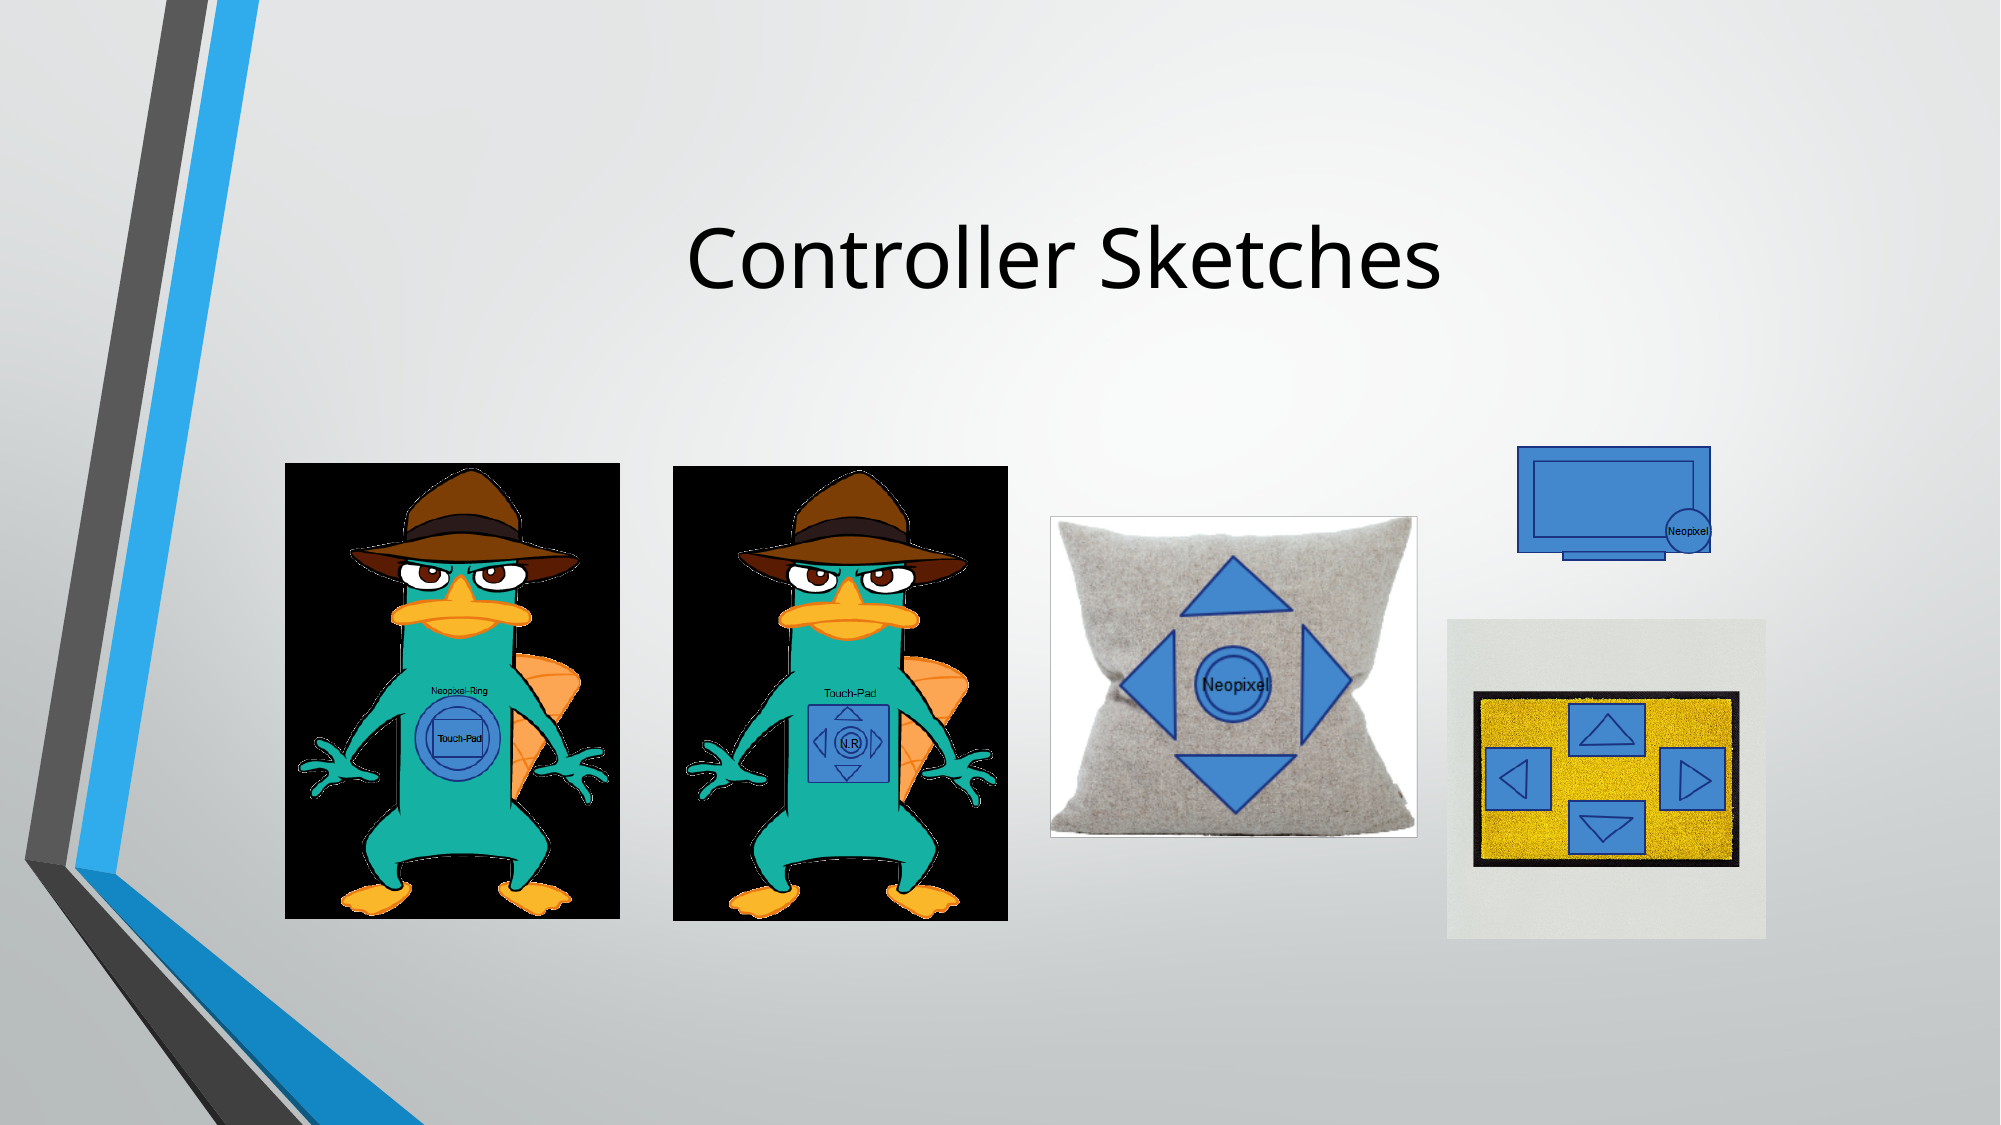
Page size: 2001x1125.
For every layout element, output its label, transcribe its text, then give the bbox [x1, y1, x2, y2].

title Controller Sketches [243, 112, 1887, 400]
picture [243, 358, 2000, 1125]
